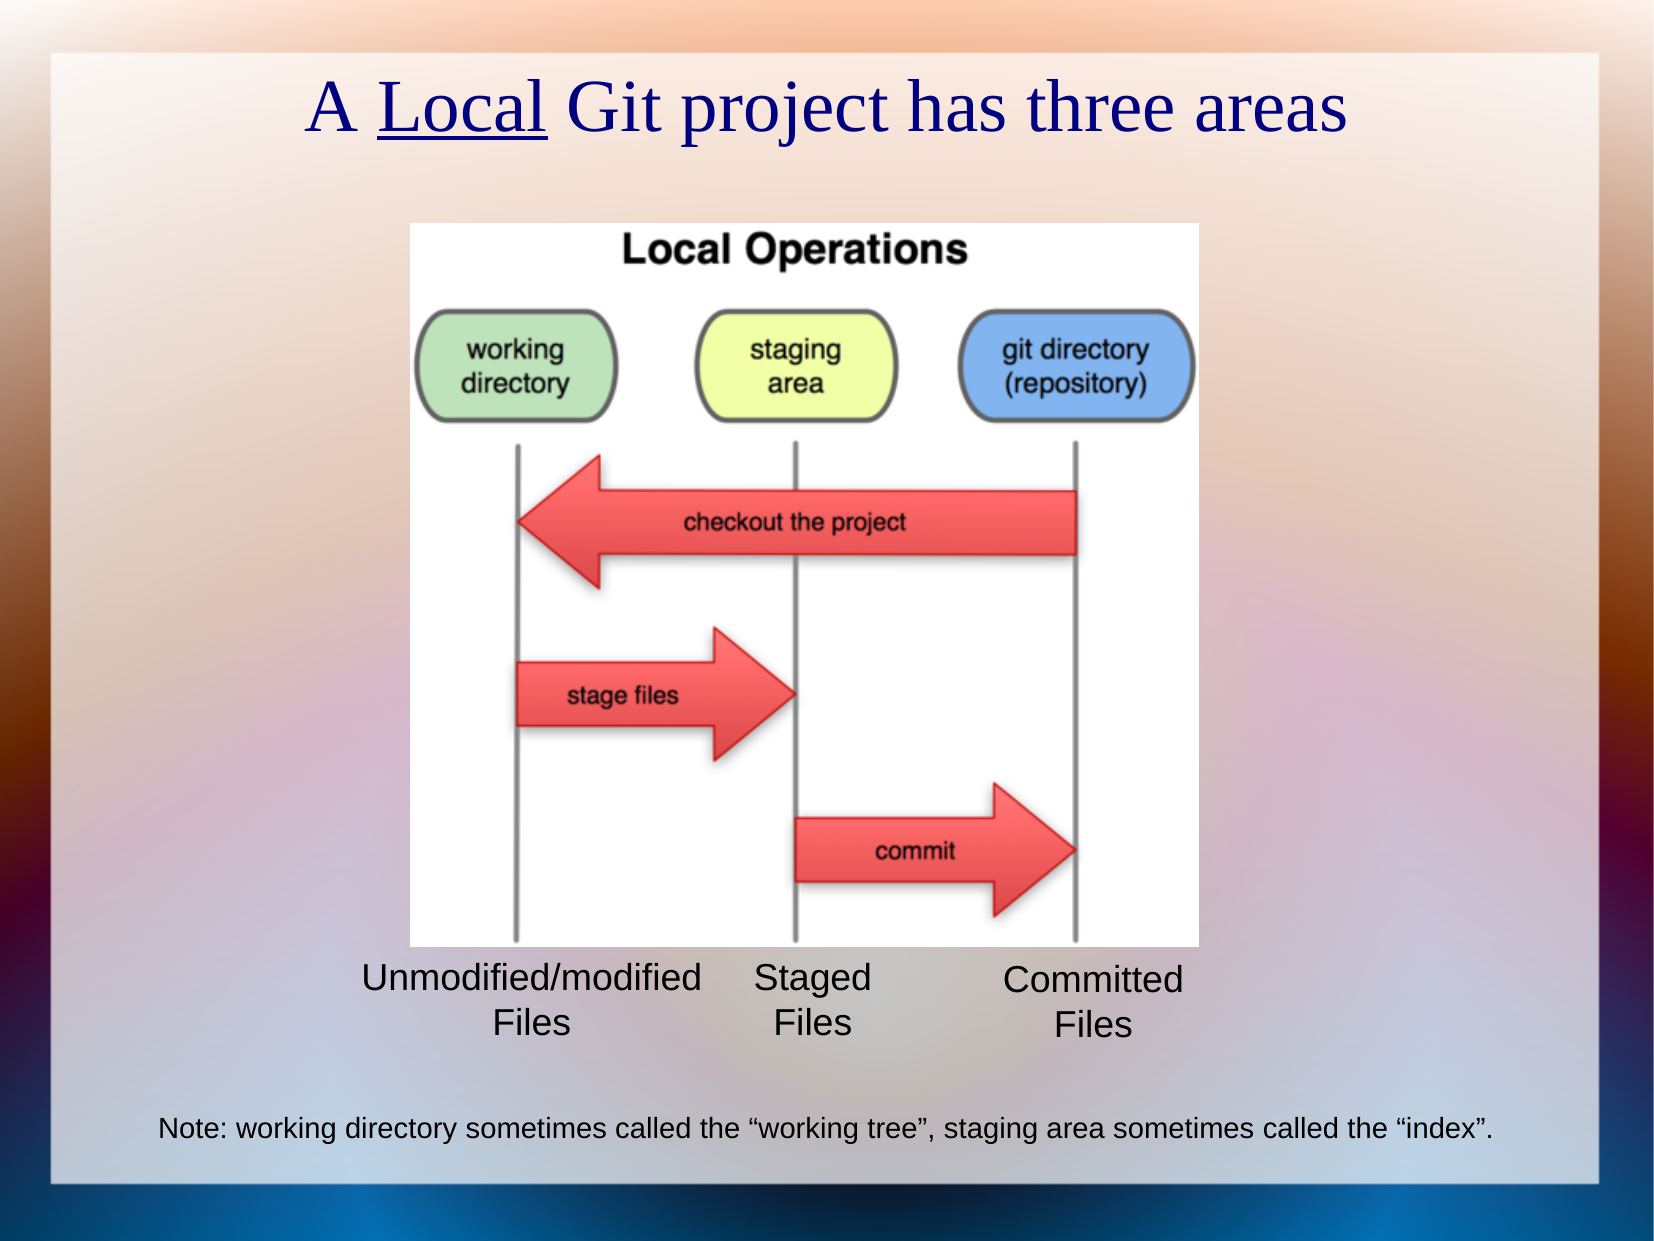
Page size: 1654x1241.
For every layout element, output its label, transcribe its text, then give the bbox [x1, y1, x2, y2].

text_box Note: working directory sometimes called the “working tree”, staging area sometimes called the “index”. [108, 1101, 1511, 1152]
text_box Unmodified/modified Files [311, 945, 703, 1051]
text_box [410, 223, 1199, 947]
text_box Staged Files [703, 945, 887, 1051]
title A Local Git project has three areas [82, 2, 1571, 211]
text_box Committed Files [952, 947, 1199, 1053]
picture [0, 0, 1654, 1241]
